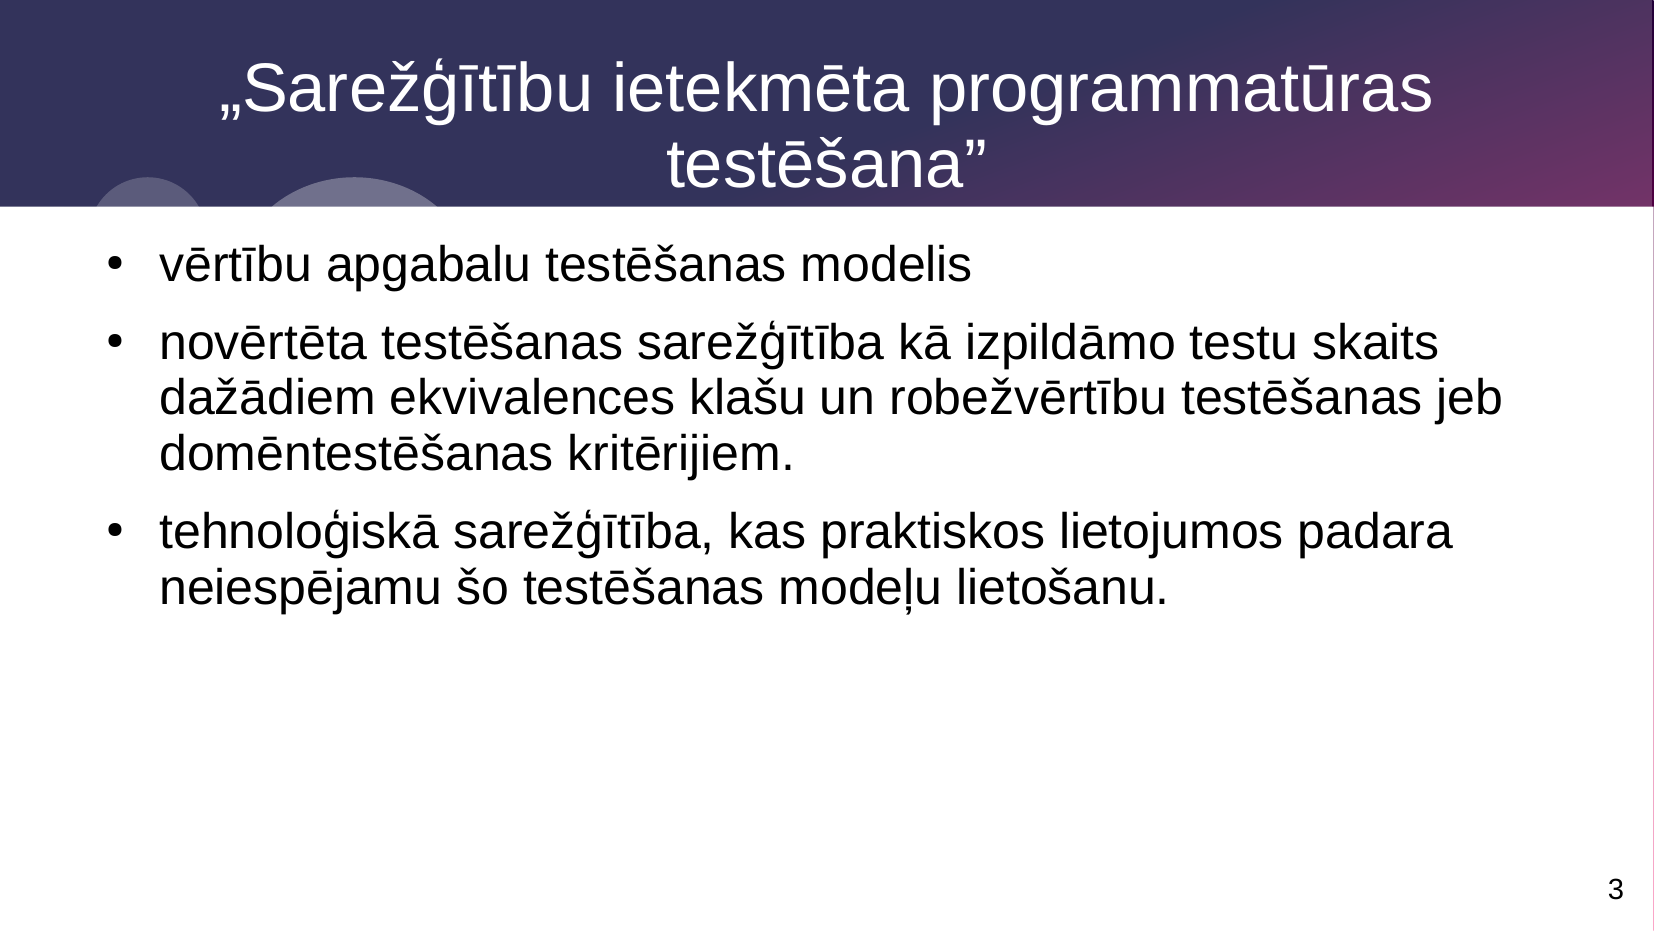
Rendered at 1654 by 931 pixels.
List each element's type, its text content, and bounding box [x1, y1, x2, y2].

title „Sarežģītību ietekmēta programmatūras testēšana” [88, 44, 1565, 207]
list vērtību apgabalu testēšanas modelis novērtēta testēšanas sarežģītība kā izpildāmo testu skaits dažādiem ekvivalences klašu un robežvērtību testēšanas jeb domēntestēšanas kritērijiem. tehnoloģiskā sarežģītība, kas praktiskos lietojumos padara neiespējamu šo testēšanas modeļu lietošanu. [88, 236, 1565, 827]
